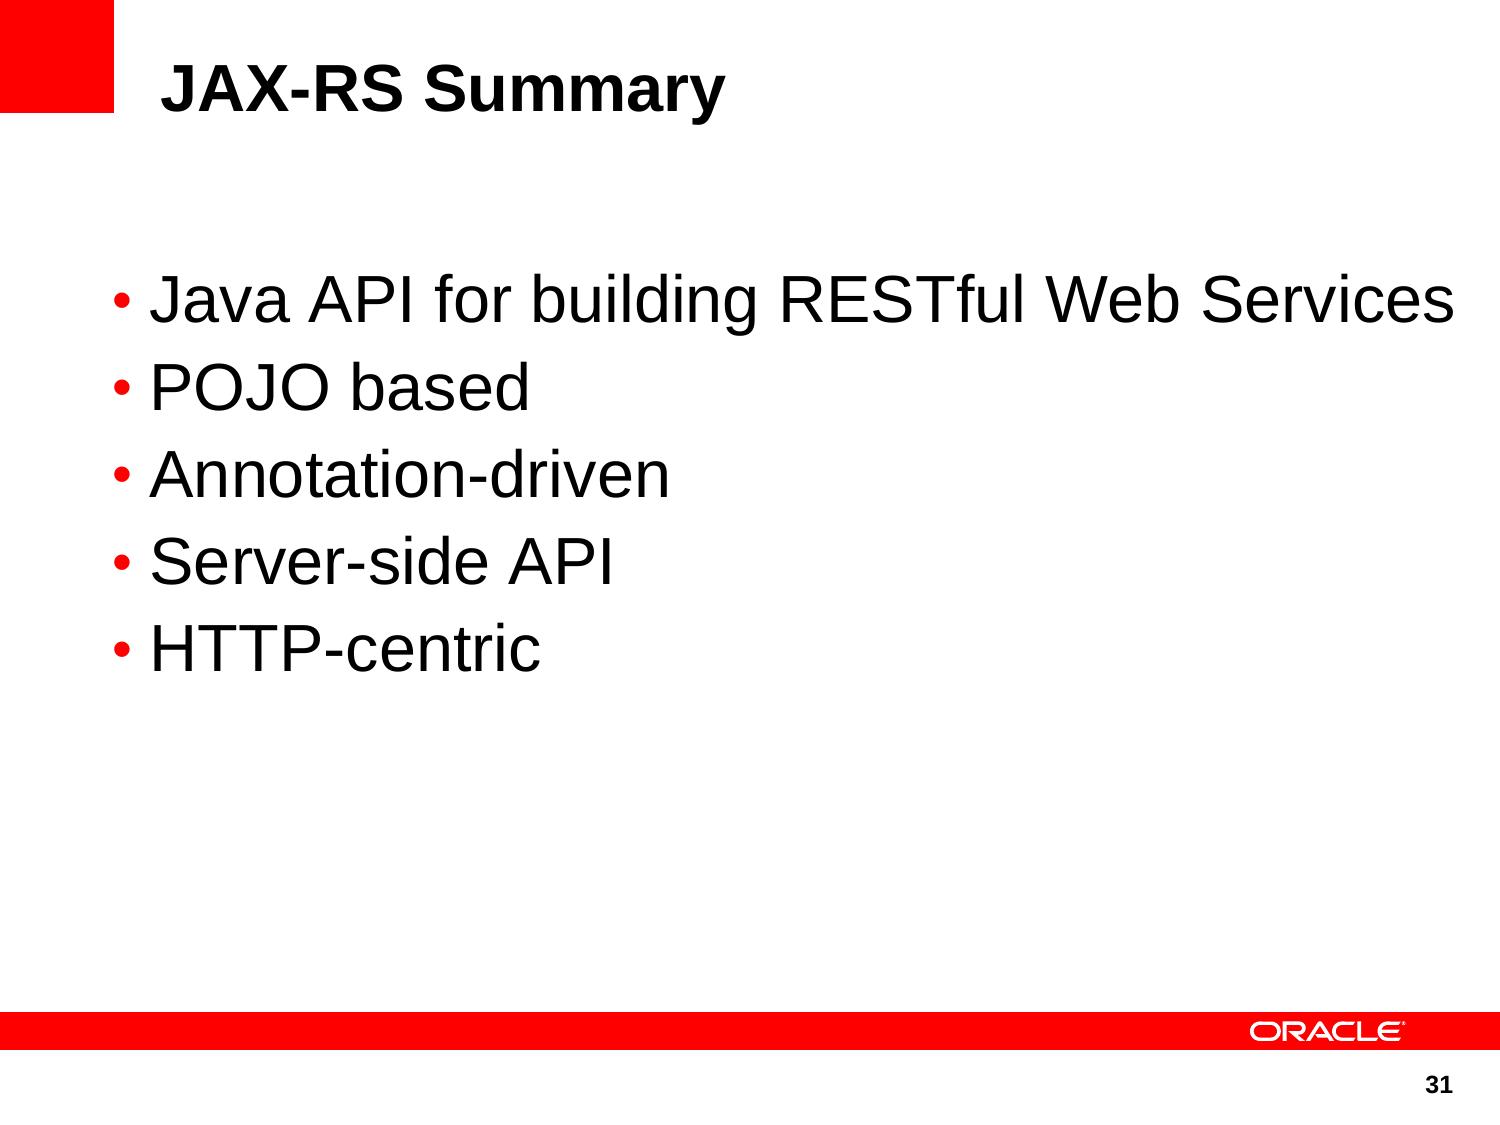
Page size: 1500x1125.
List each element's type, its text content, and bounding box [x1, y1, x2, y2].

picture [0, 1012, 1500, 1050]
picture [0, 0, 114, 113]
list Java API for building RESTful Web Services POJO based Annotation-driven Server-side API HTTP-centric [112, 262, 1500, 1005]
title JAX-RS Summary [145, 37, 1390, 139]
